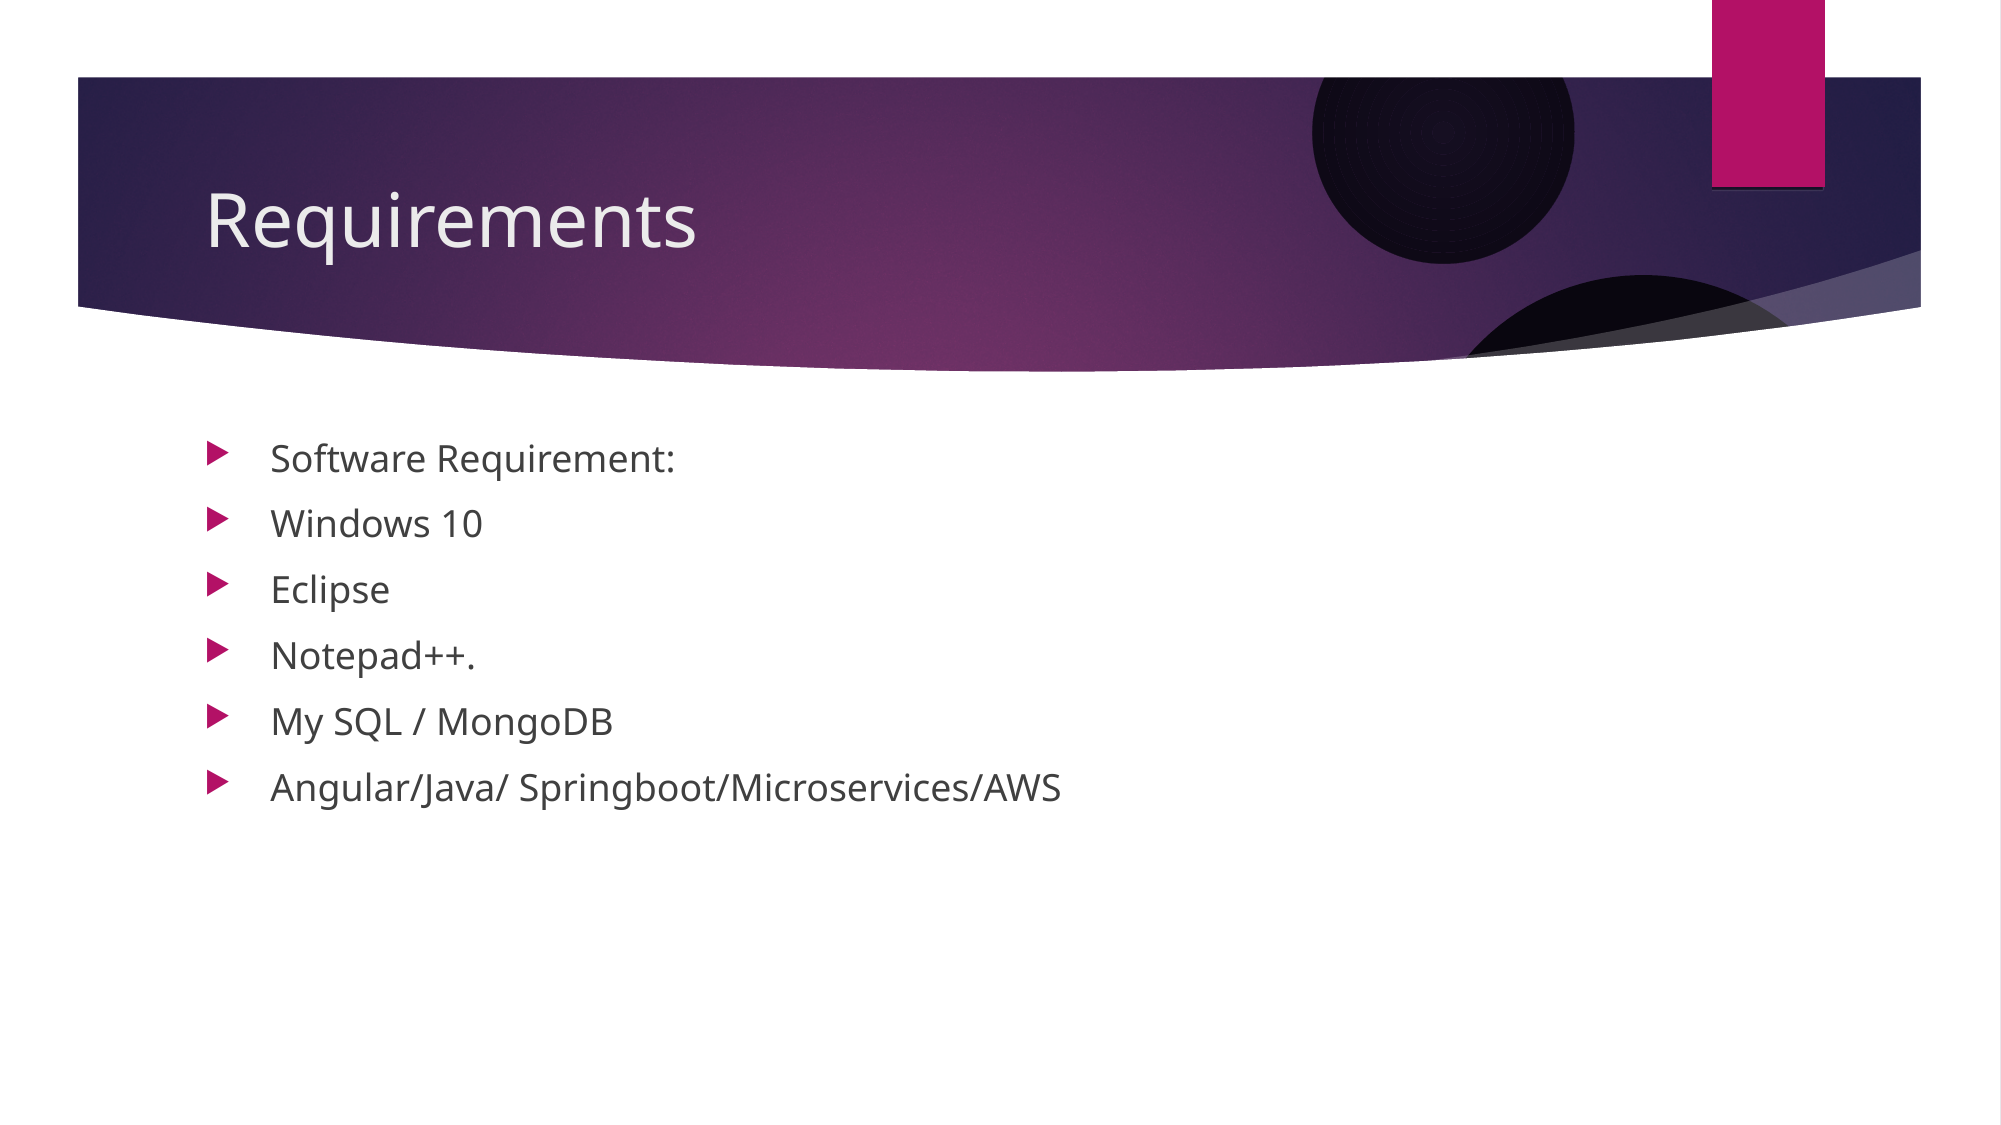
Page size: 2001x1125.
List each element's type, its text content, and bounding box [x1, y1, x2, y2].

title Requirements [189, 159, 1627, 276]
list Software Requirement: Windows 10 Eclipse Notepad++. My SQL / MongoDB Angular/Java/ Springboot/Microservices/AWS [189, 427, 1638, 988]
